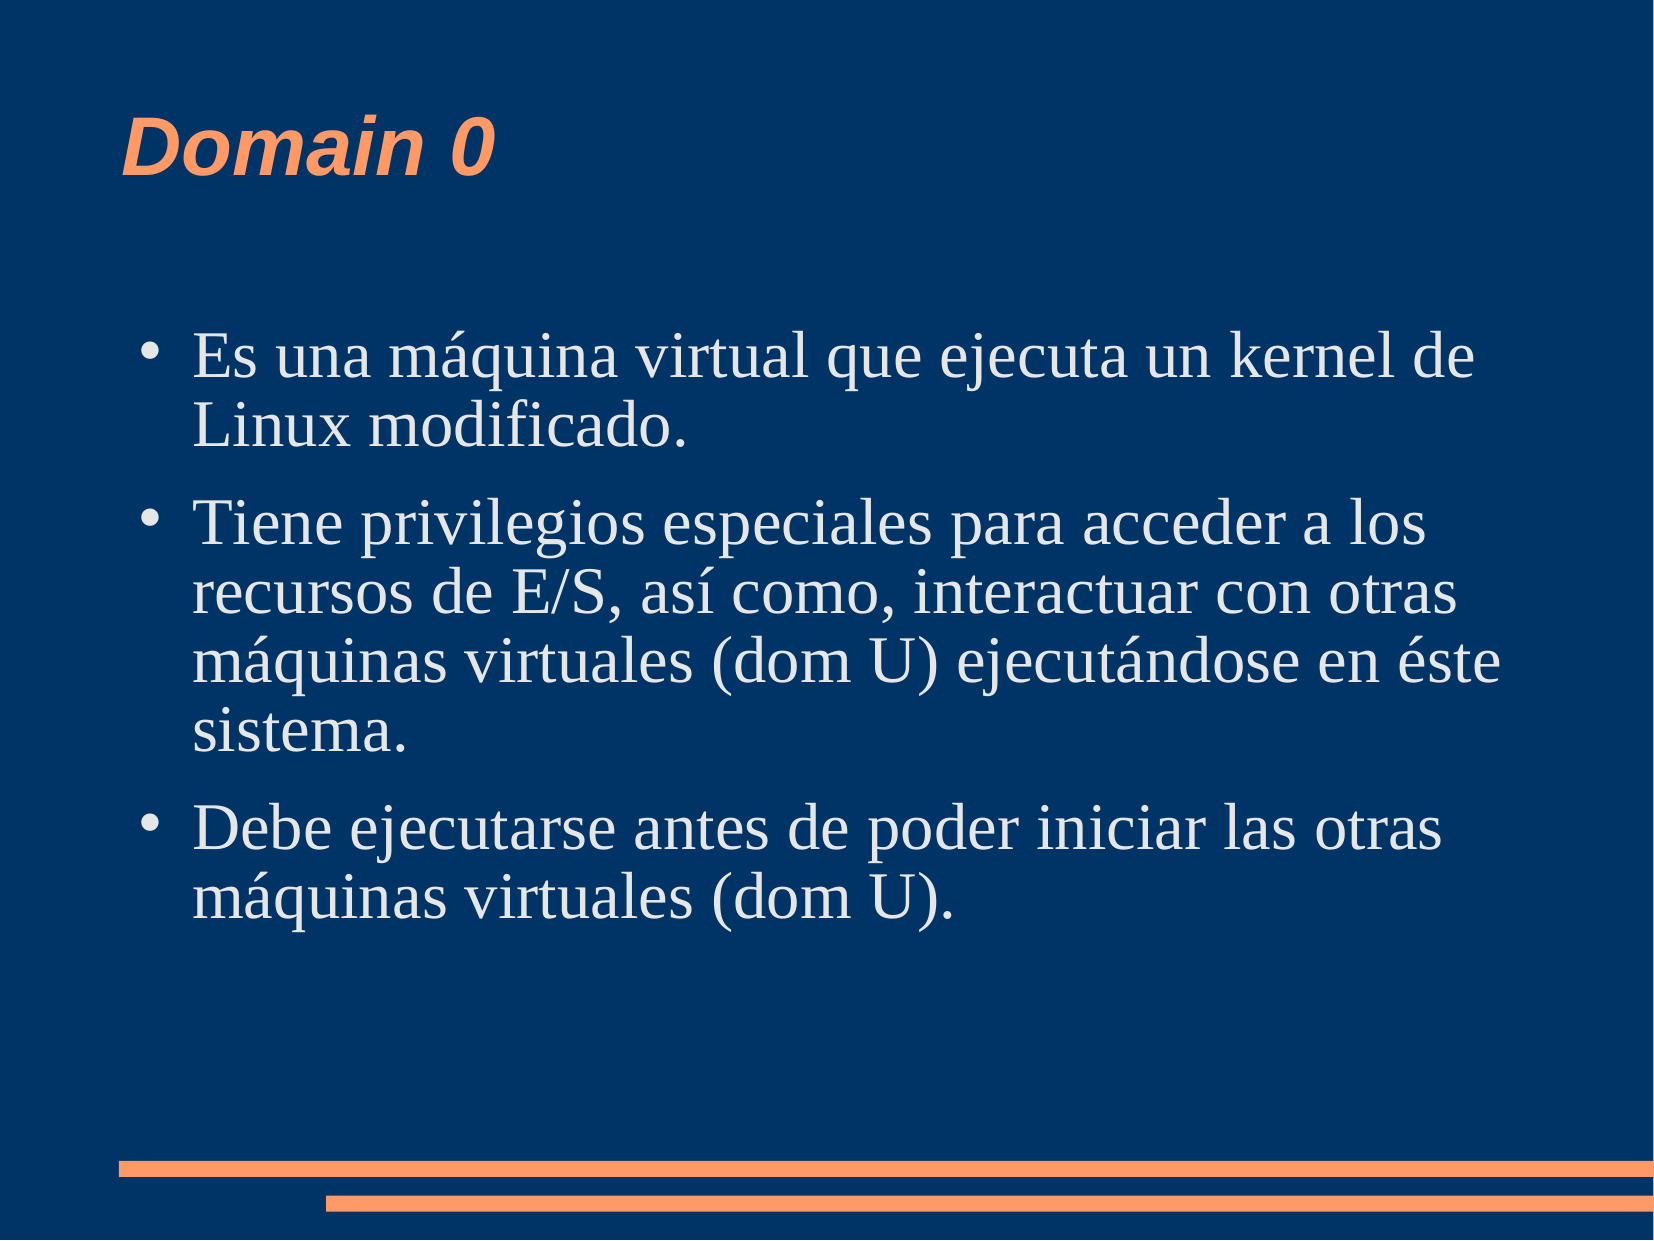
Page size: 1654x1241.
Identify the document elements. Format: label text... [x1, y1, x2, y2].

list Es una máquina virtual que ejecuta un kernel de Linux modificado. Tiene privilegios especiales para acceder a los recursos de E/S, así como, interactuar con otras máquinas virtuales (dom U) ejecutándose en éste sistema. Debe ejecutarse antes de poder iniciar las otras máquinas virtuales (dom U). [121, 322, 1561, 1133]
title Domain 0 [121, 46, 1534, 254]
